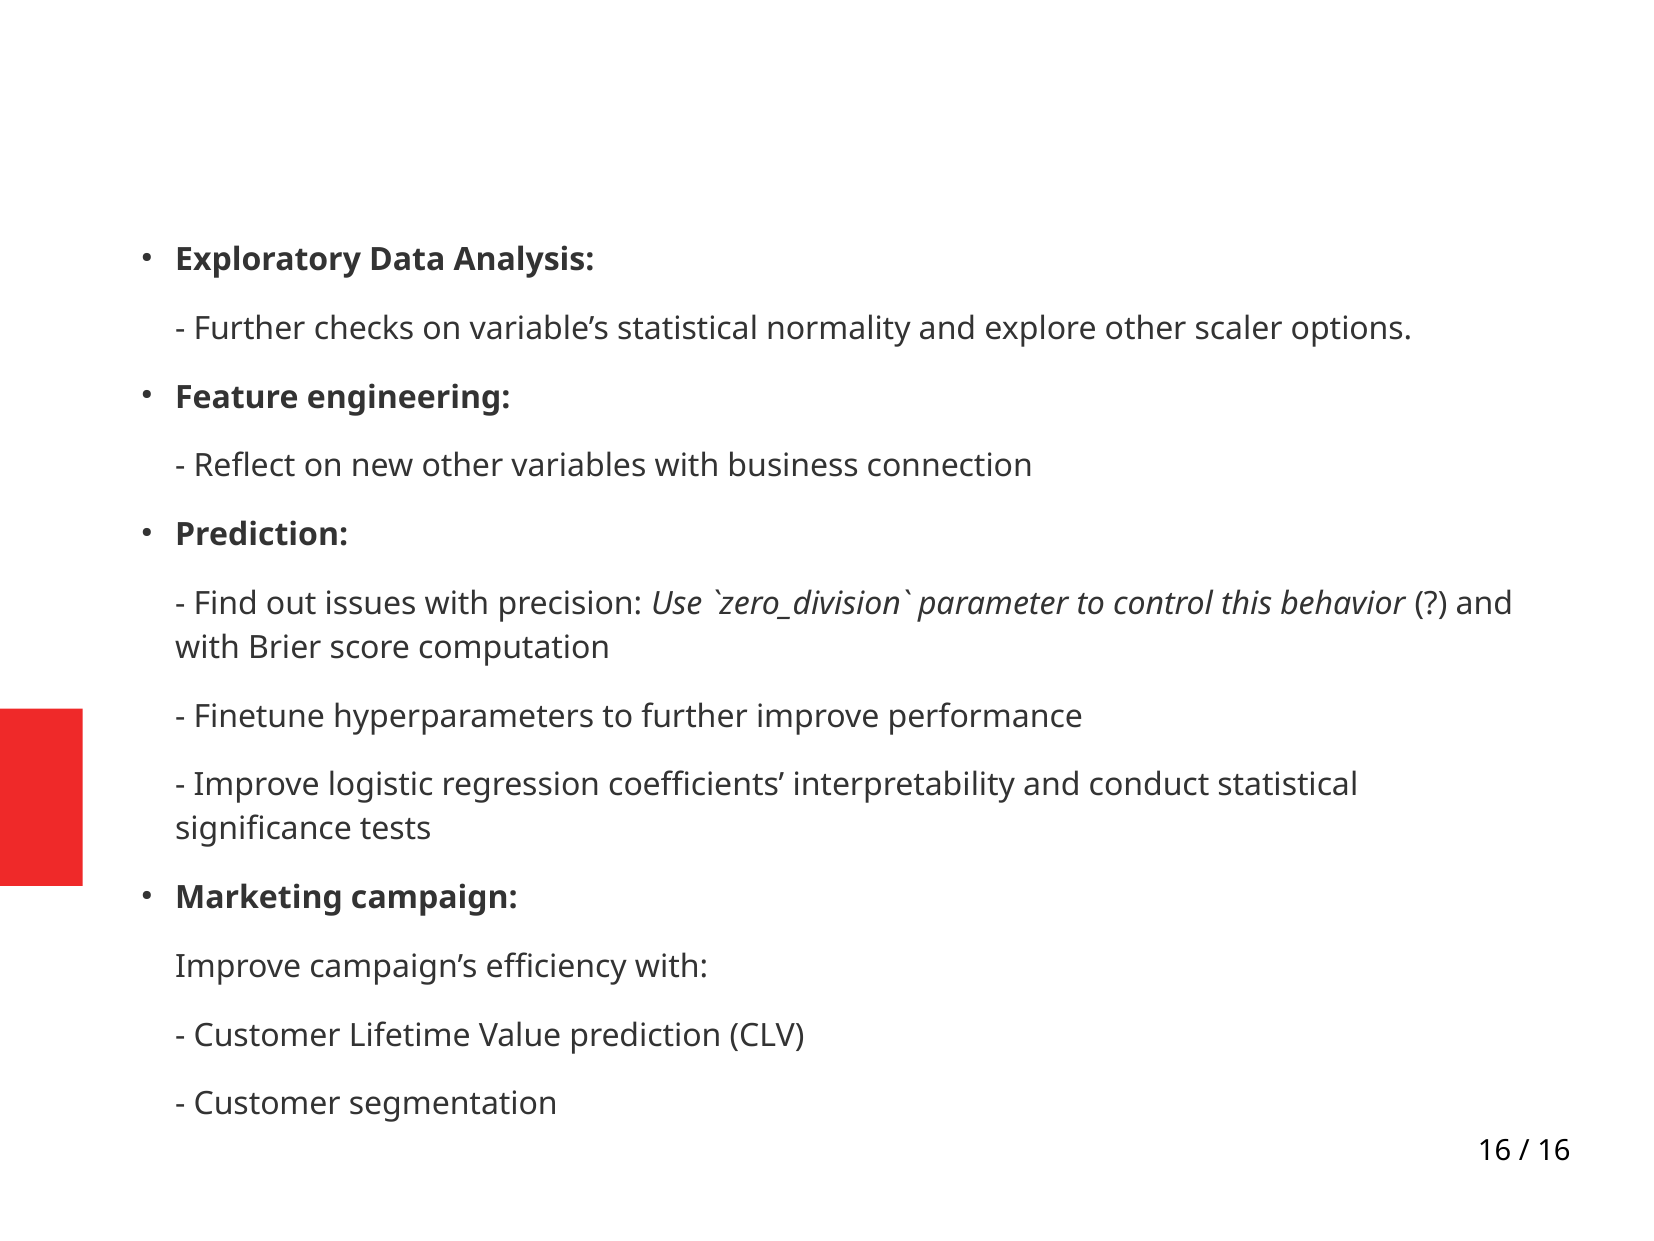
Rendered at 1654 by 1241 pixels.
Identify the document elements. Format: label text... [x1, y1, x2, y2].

list Exploratory Data Analysis: - Further checks on variable’s statistical normality and explore other scaler options. Feature engineering: - Reflect on new other variables with business connection Prediction: - Find out issues with precision: Use `zero_division` parameter to control this behavior (?) and with Brier score computation - Finetune hyperparameters to further improve performance - Improve logistic regression coefficients’ interpretability and conduct statistical significance tests Marketing campaign: Improve campaign’s efficiency with: - Customer Lifetime Value prediction (CLV) - Customer segmentation [129, 236, 1536, 1130]
